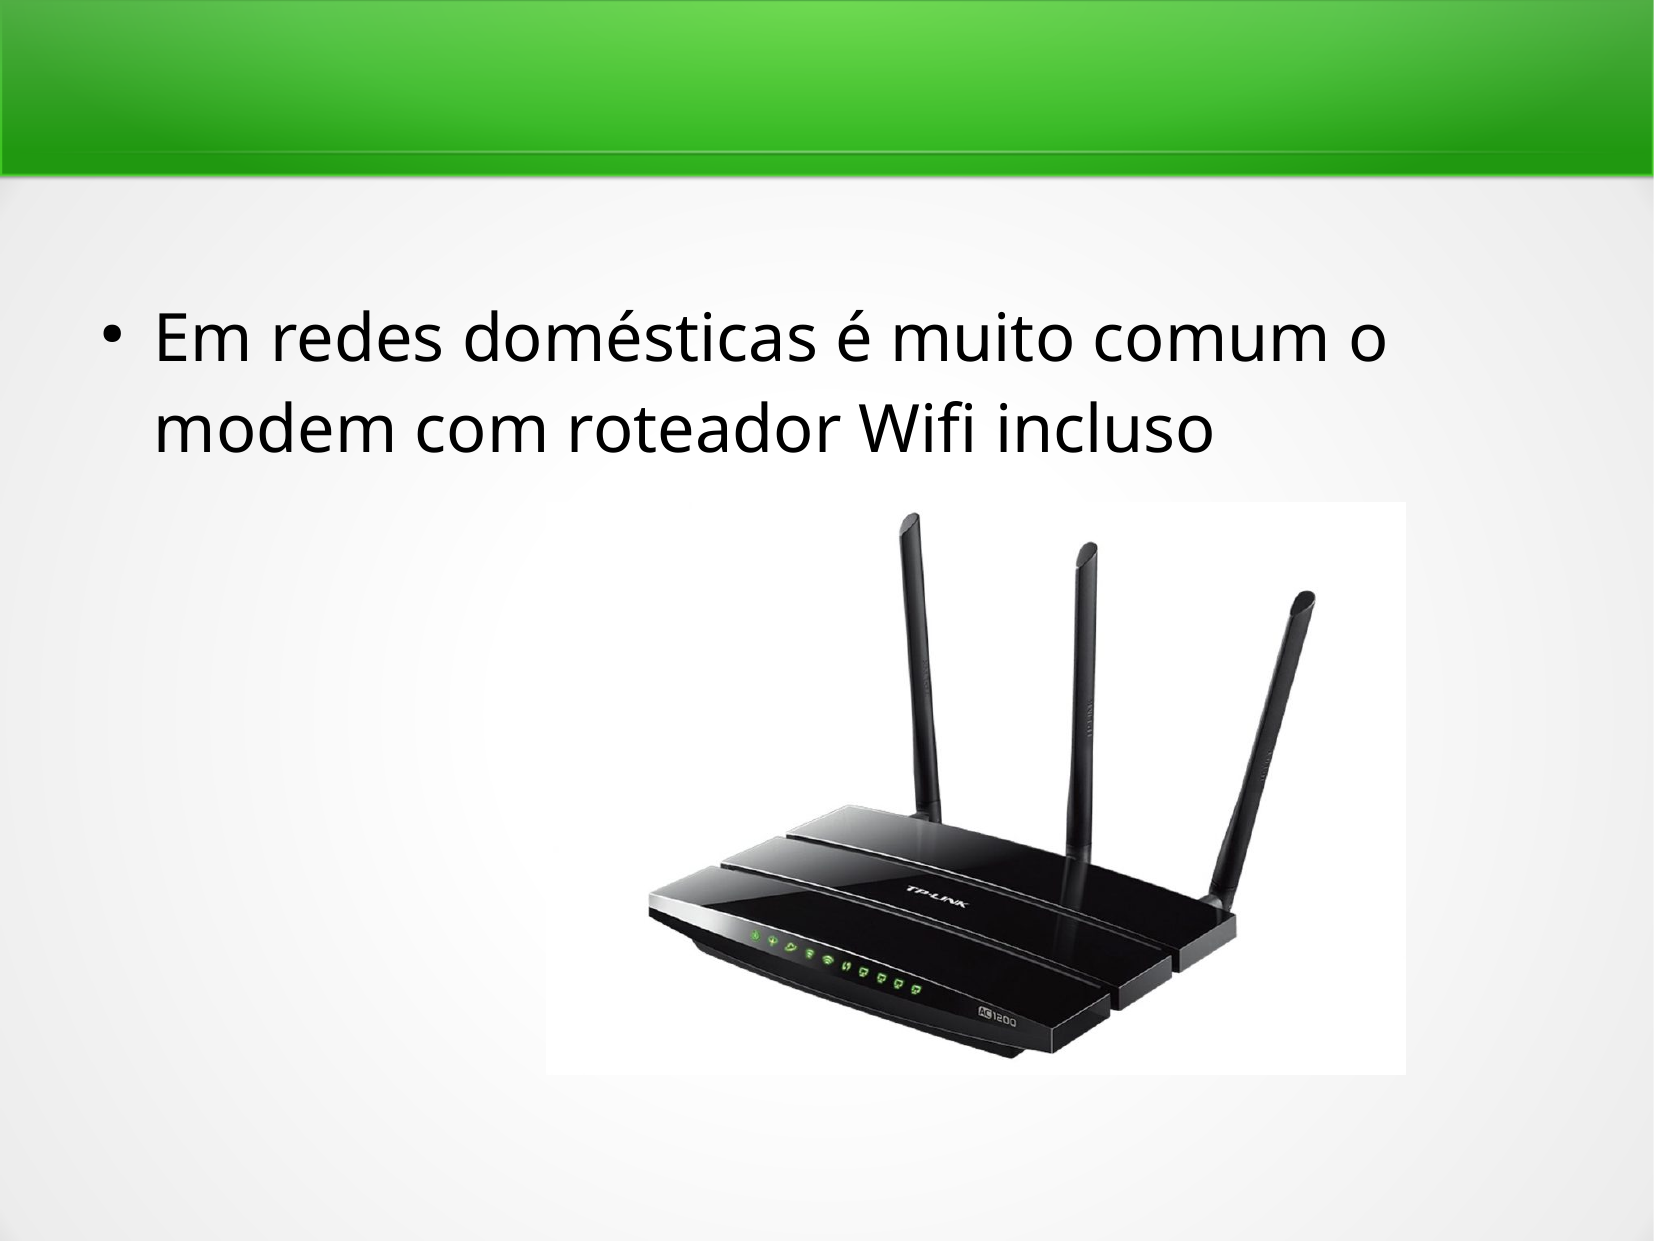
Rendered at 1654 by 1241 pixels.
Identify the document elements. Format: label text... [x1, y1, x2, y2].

list Em redes domésticas é muito comum o modem com roteador Wifi incluso [82, 290, 1571, 1010]
picture [0, 0, 1654, 1241]
